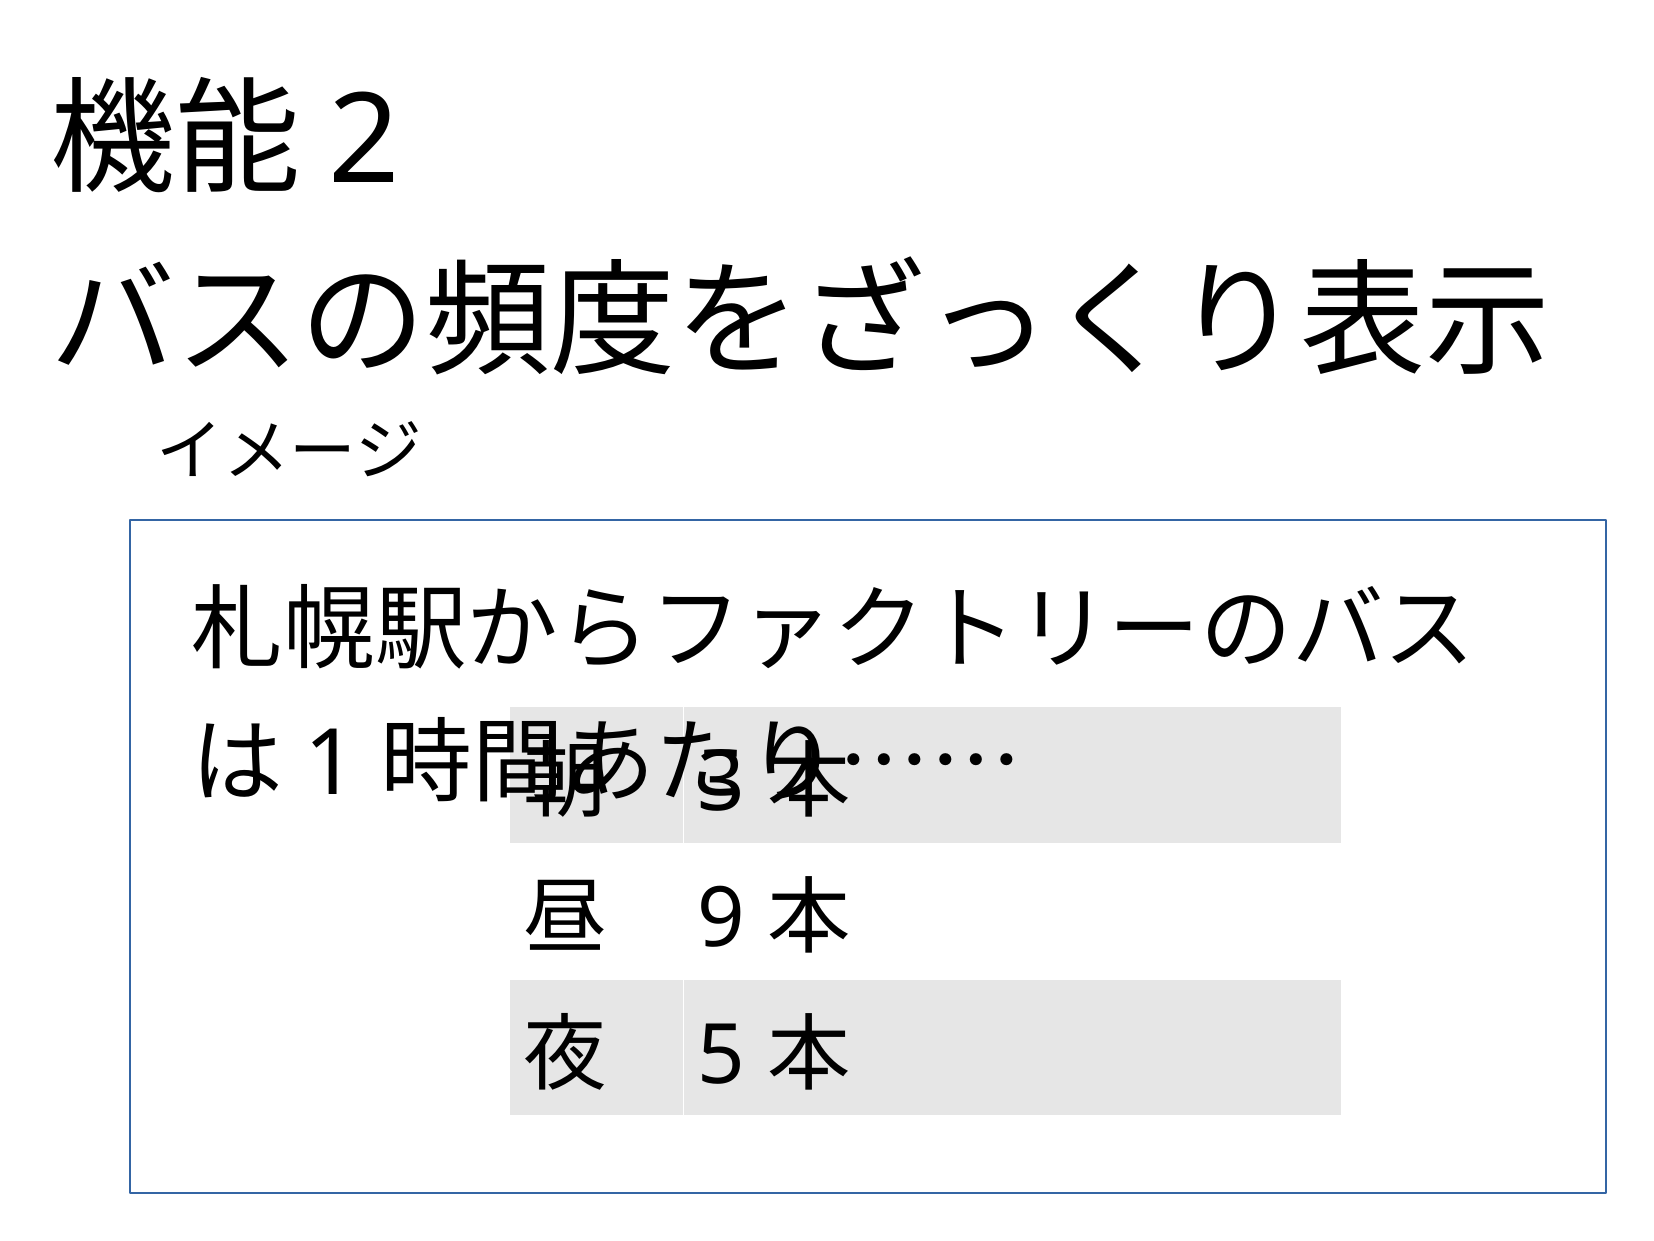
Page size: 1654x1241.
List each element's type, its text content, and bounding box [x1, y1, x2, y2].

table_cell 9 本 [684, 844, 1341, 979]
table_cell 3 本 [684, 839, 1341, 843]
text_box イメージ [141, 389, 638, 472]
table_cell 5 本 [684, 980, 1341, 1115]
table_cell 夜 [510, 980, 683, 1115]
text_box 機能 2 バスの頻度をざっくり表示 [35, 30, 1559, 296]
text_box 札幌駅からファクトリーのバスは 1 時間あたり…… [177, 547, 1536, 839]
table_cell 昼 [510, 844, 683, 979]
table_cell 朝 [510, 839, 683, 843]
